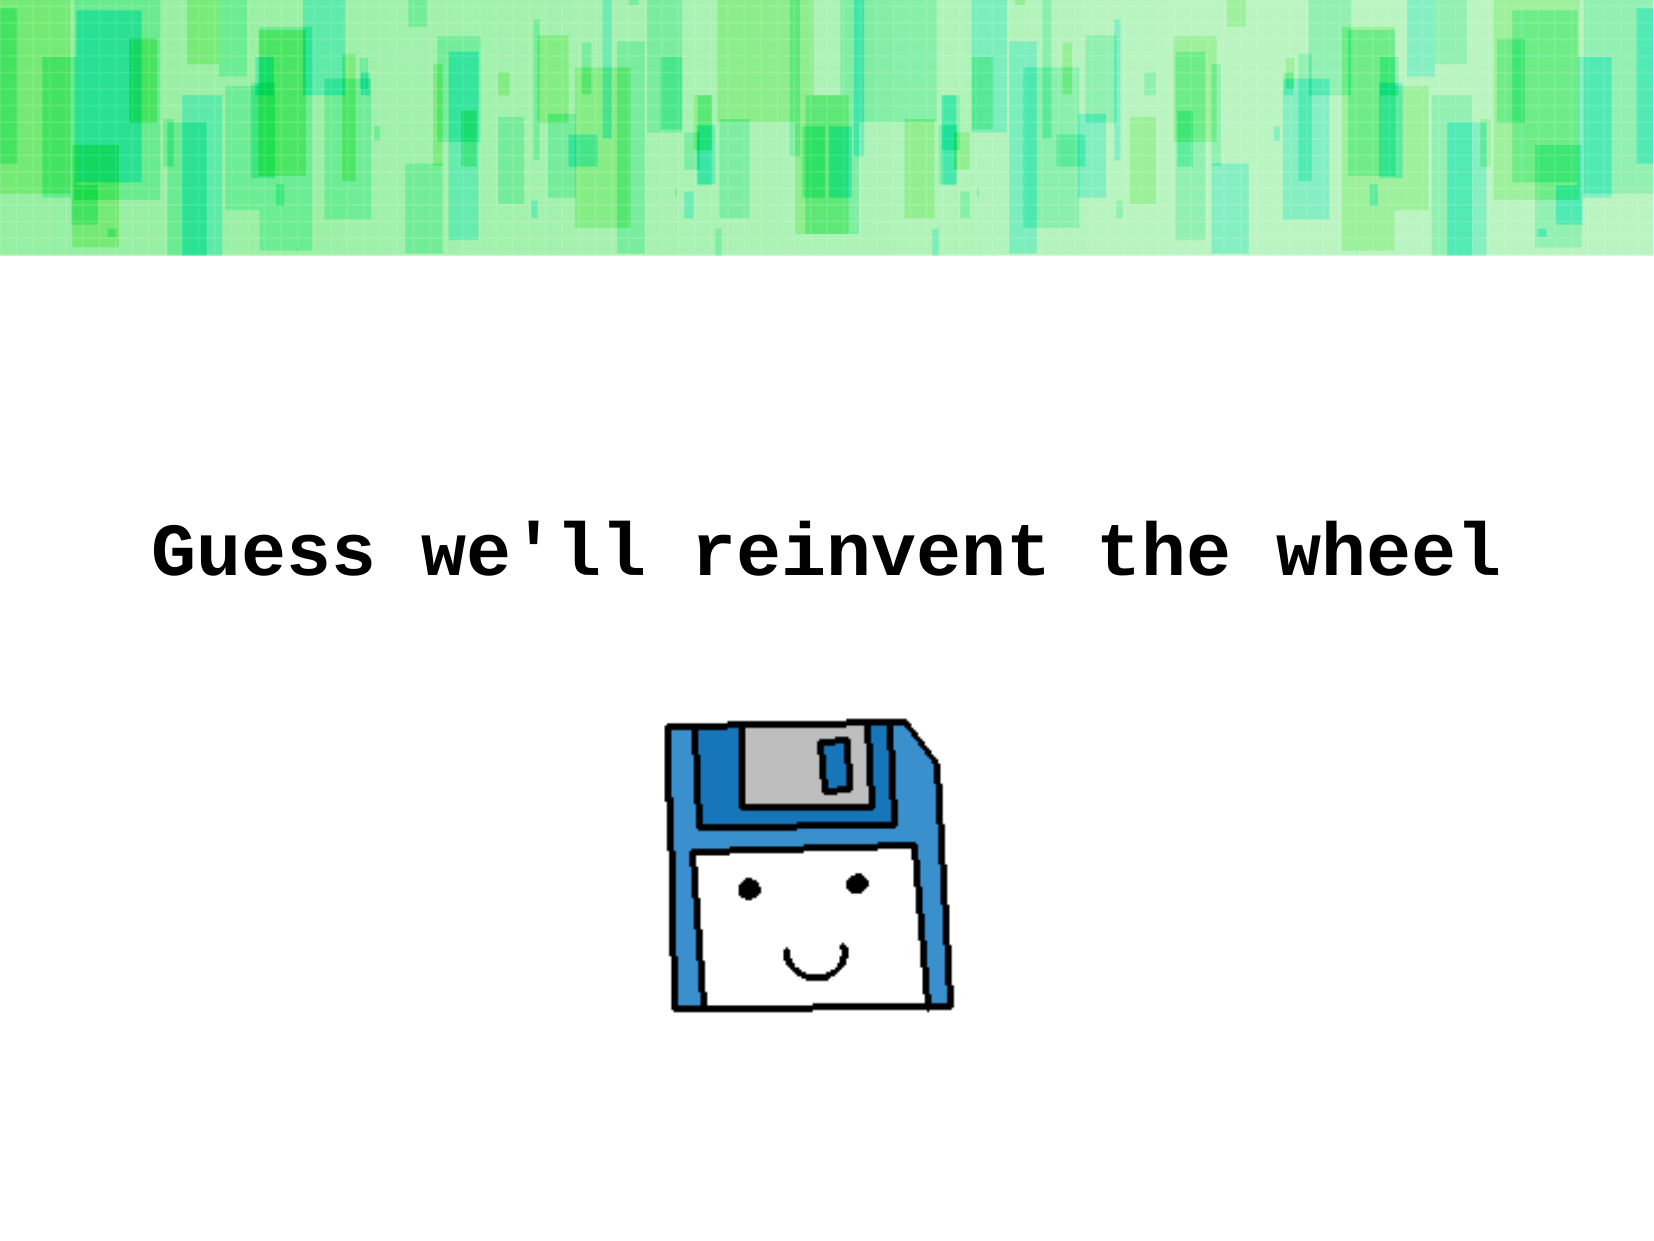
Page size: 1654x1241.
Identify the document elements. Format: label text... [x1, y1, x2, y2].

picture [0, 0, 1654, 1241]
subtitle Guess we'll reinvent the wheel [82, 285, 1571, 826]
